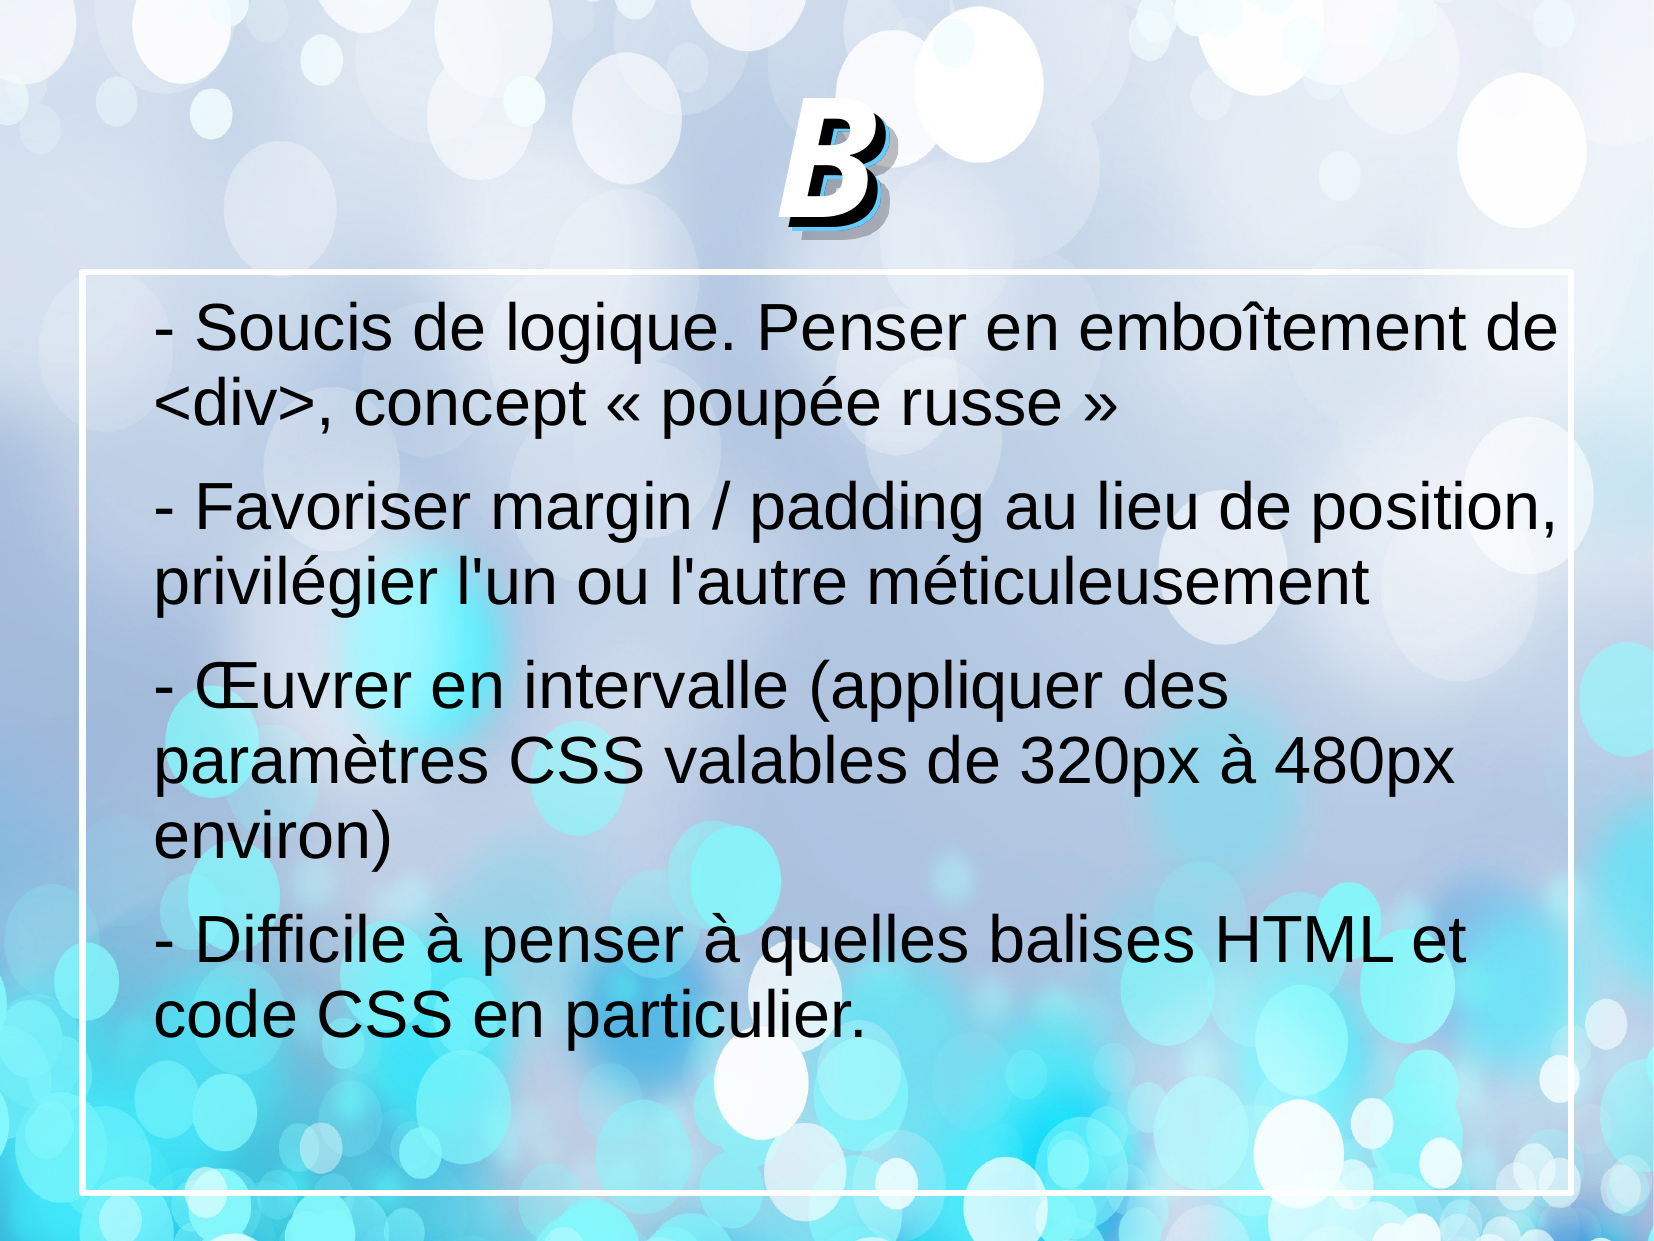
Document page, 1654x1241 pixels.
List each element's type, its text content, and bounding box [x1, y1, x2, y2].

title B [82, 49, 1571, 257]
picture [0, 0, 1654, 1241]
list - Soucis de logique. Penser en emboîtement de <div>, concept « poupée russe » - Favoriser margin / padding au lieu de position, privilégier l'un ou l'autre méticuleusement - Œuvrer en intervalle (appliquer des paramètres CSS valables de 320px à 480px environ) - Difficile à penser à quelles balises HTML et code CSS en particulier. [86, 290, 1568, 1109]
